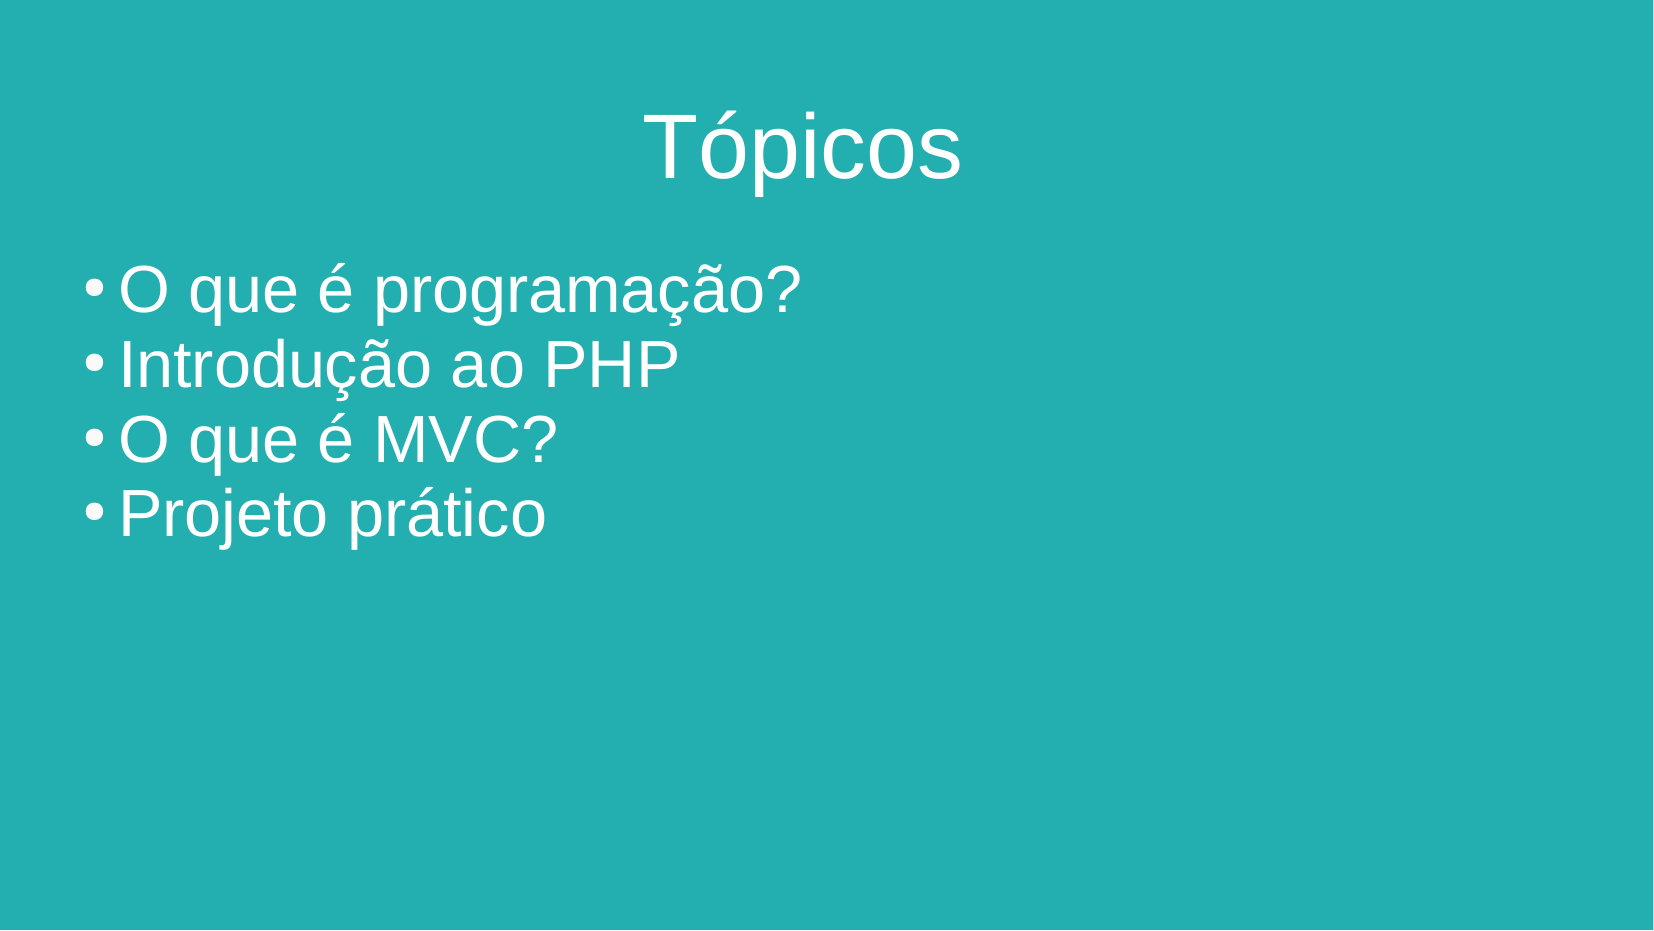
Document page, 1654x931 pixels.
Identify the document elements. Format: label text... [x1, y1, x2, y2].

title Tópicos [59, 69, 1548, 225]
subtitle O que é programação? Introdução ao PHP O que é MVC? Projeto prático [82, 225, 851, 626]
